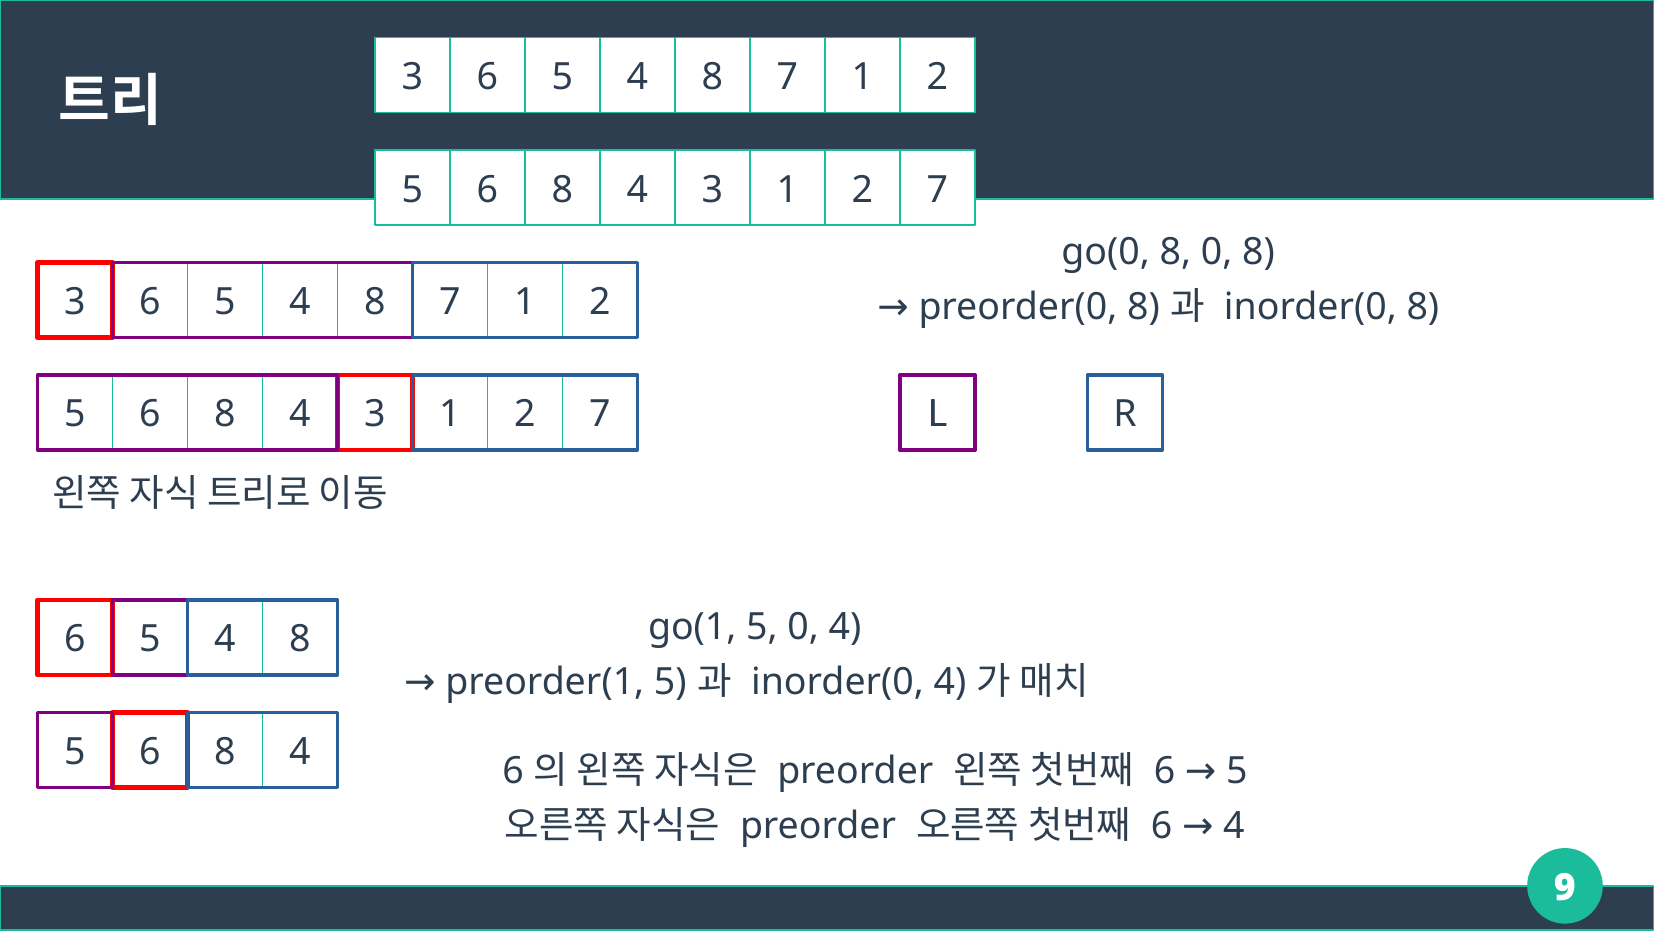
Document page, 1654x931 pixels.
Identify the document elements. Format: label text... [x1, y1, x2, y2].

text_box 3 [375, 37, 450, 113]
text_box 5 [375, 150, 450, 226]
text_box 왼쪽 자식 트리로 이동 [37, 455, 403, 526]
text_box 2 [900, 37, 976, 113]
text_box 8 [190, 714, 262, 786]
text_box 5 [525, 37, 600, 113]
text_box 3 [340, 377, 410, 448]
text_box 6 [40, 602, 110, 673]
text_box L [900, 375, 976, 451]
text_box 8 [337, 264, 411, 336]
text_box 3 [675, 150, 750, 226]
text_box 7 [414, 264, 487, 336]
text_box 4 [262, 377, 335, 448]
text_box 7 [750, 37, 825, 113]
text_box 4 [189, 602, 262, 673]
text_box 8 [525, 150, 600, 226]
text_box 4 [600, 150, 675, 226]
text_box go(0, 8, 0, 8) → preorder(0, 8)과 inorder(0, 8) [862, 217, 1479, 338]
text_box 6 [450, 150, 525, 226]
text_box 6 [115, 264, 187, 336]
text_box 8 [187, 377, 262, 448]
text_box 2 [562, 264, 636, 336]
text_box 1 [825, 37, 900, 113]
text_box 1 [487, 264, 562, 336]
text_box 2 [825, 150, 900, 226]
text_box 5 [187, 264, 262, 336]
text_box 5 [115, 602, 186, 673]
text_box 7 [900, 150, 976, 226]
text_box 7 [562, 377, 636, 448]
text_box 1 [415, 377, 487, 448]
text_box 8 [262, 602, 336, 673]
text_box 6 [450, 37, 525, 113]
title 트리 [59, 37, 1595, 155]
text_box 2 [487, 377, 562, 448]
text_box 4 [600, 37, 675, 113]
text_box 5 [39, 377, 112, 448]
text_box go(1, 5, 0, 4) → preorder(1, 5)과 inorder(0, 4)가 매치 [389, 592, 1126, 713]
text_box 5 [39, 714, 110, 786]
text_box 6 [112, 377, 187, 448]
text_box 3 [40, 265, 110, 335]
text_box 6 [115, 715, 185, 785]
text_box 8 [675, 37, 750, 113]
text_box 4 [262, 264, 337, 336]
text_box R [1087, 375, 1163, 451]
text_box 4 [262, 714, 336, 786]
text_box 6의 왼쪽 자식은 preorder 왼쪽 첫번째 6 → 5 오른쪽 자식은 preorder 오른쪽 첫번째 6 → 4 [487, 732, 1268, 857]
text_box 1 [750, 150, 825, 226]
